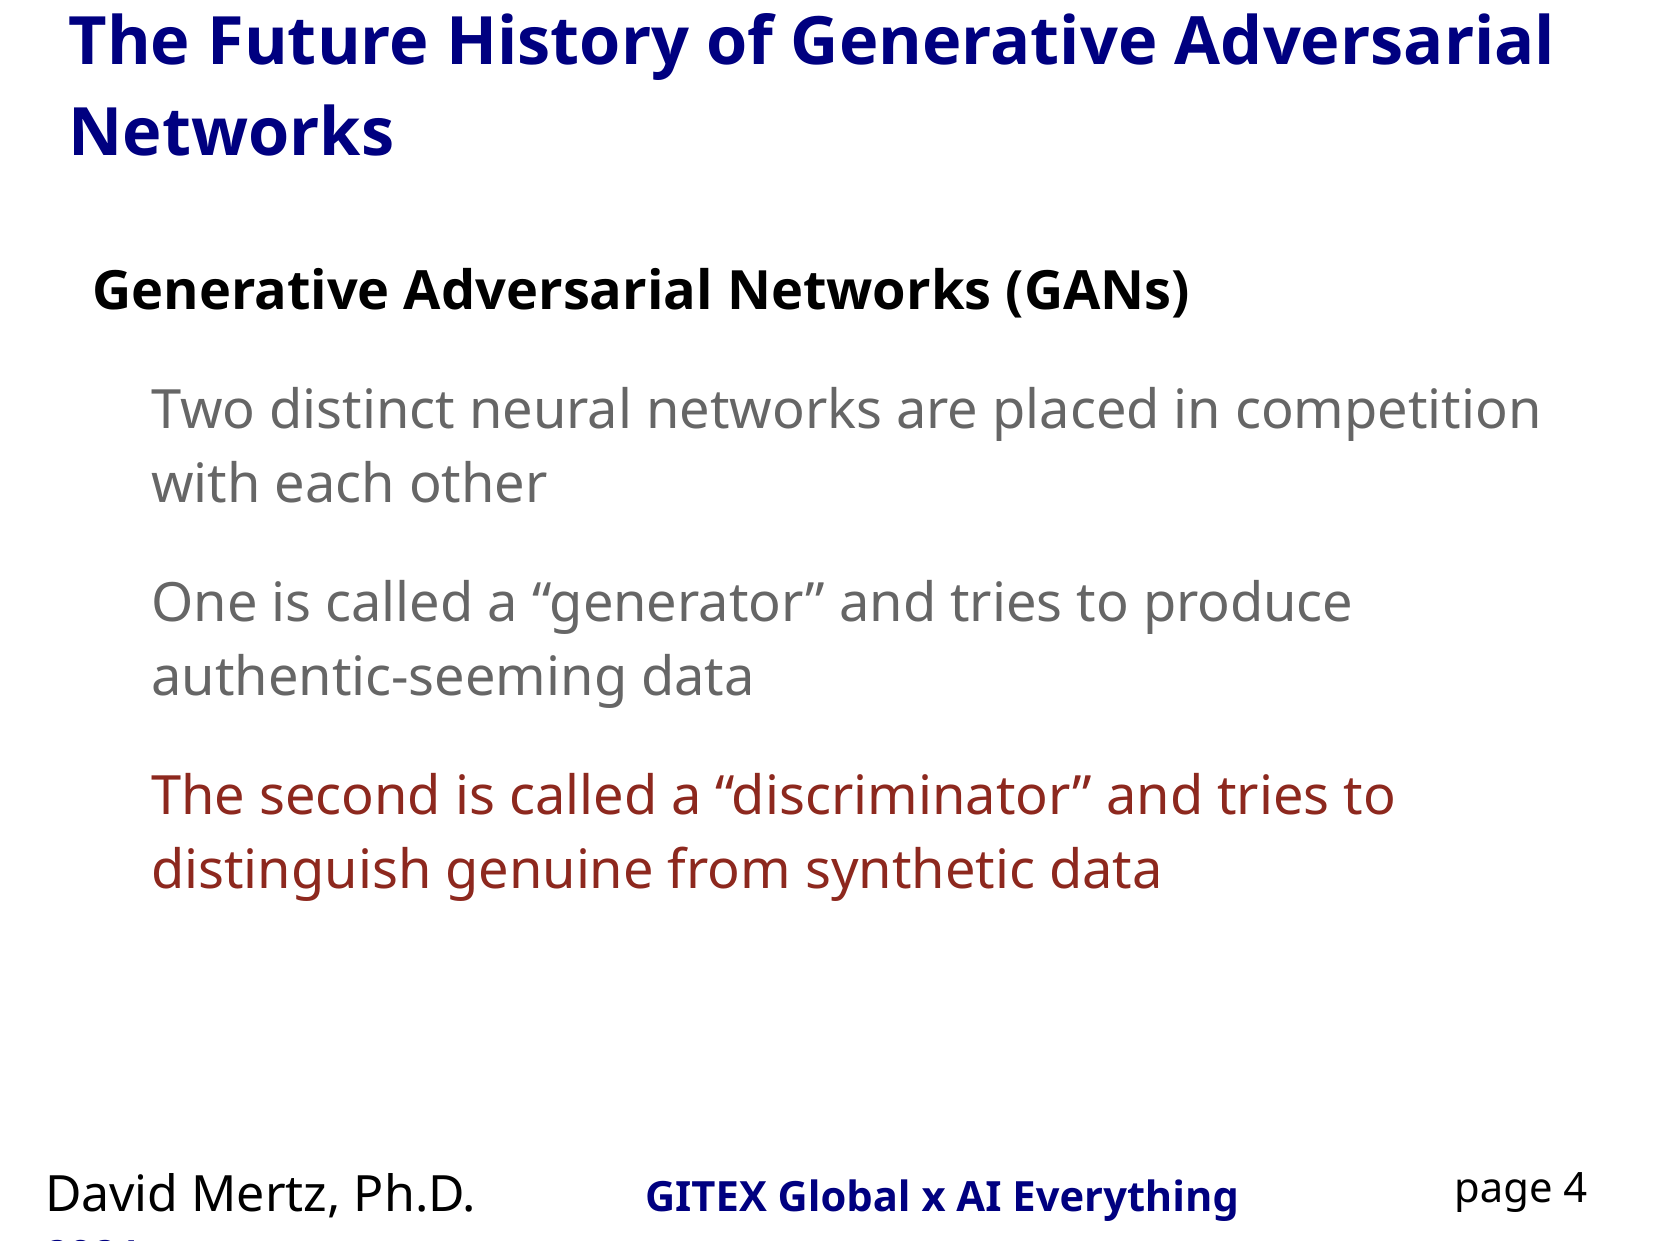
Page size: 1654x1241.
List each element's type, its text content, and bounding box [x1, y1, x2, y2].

list Generative Adversarial Networks (GANs) Two distinct neural networks are placed in competition with each other One is called a “generator” and tries to produce authentic-seeming data The second is called a “discriminator” and tries to distinguish genuine from synthetic data [92, 251, 1561, 1059]
